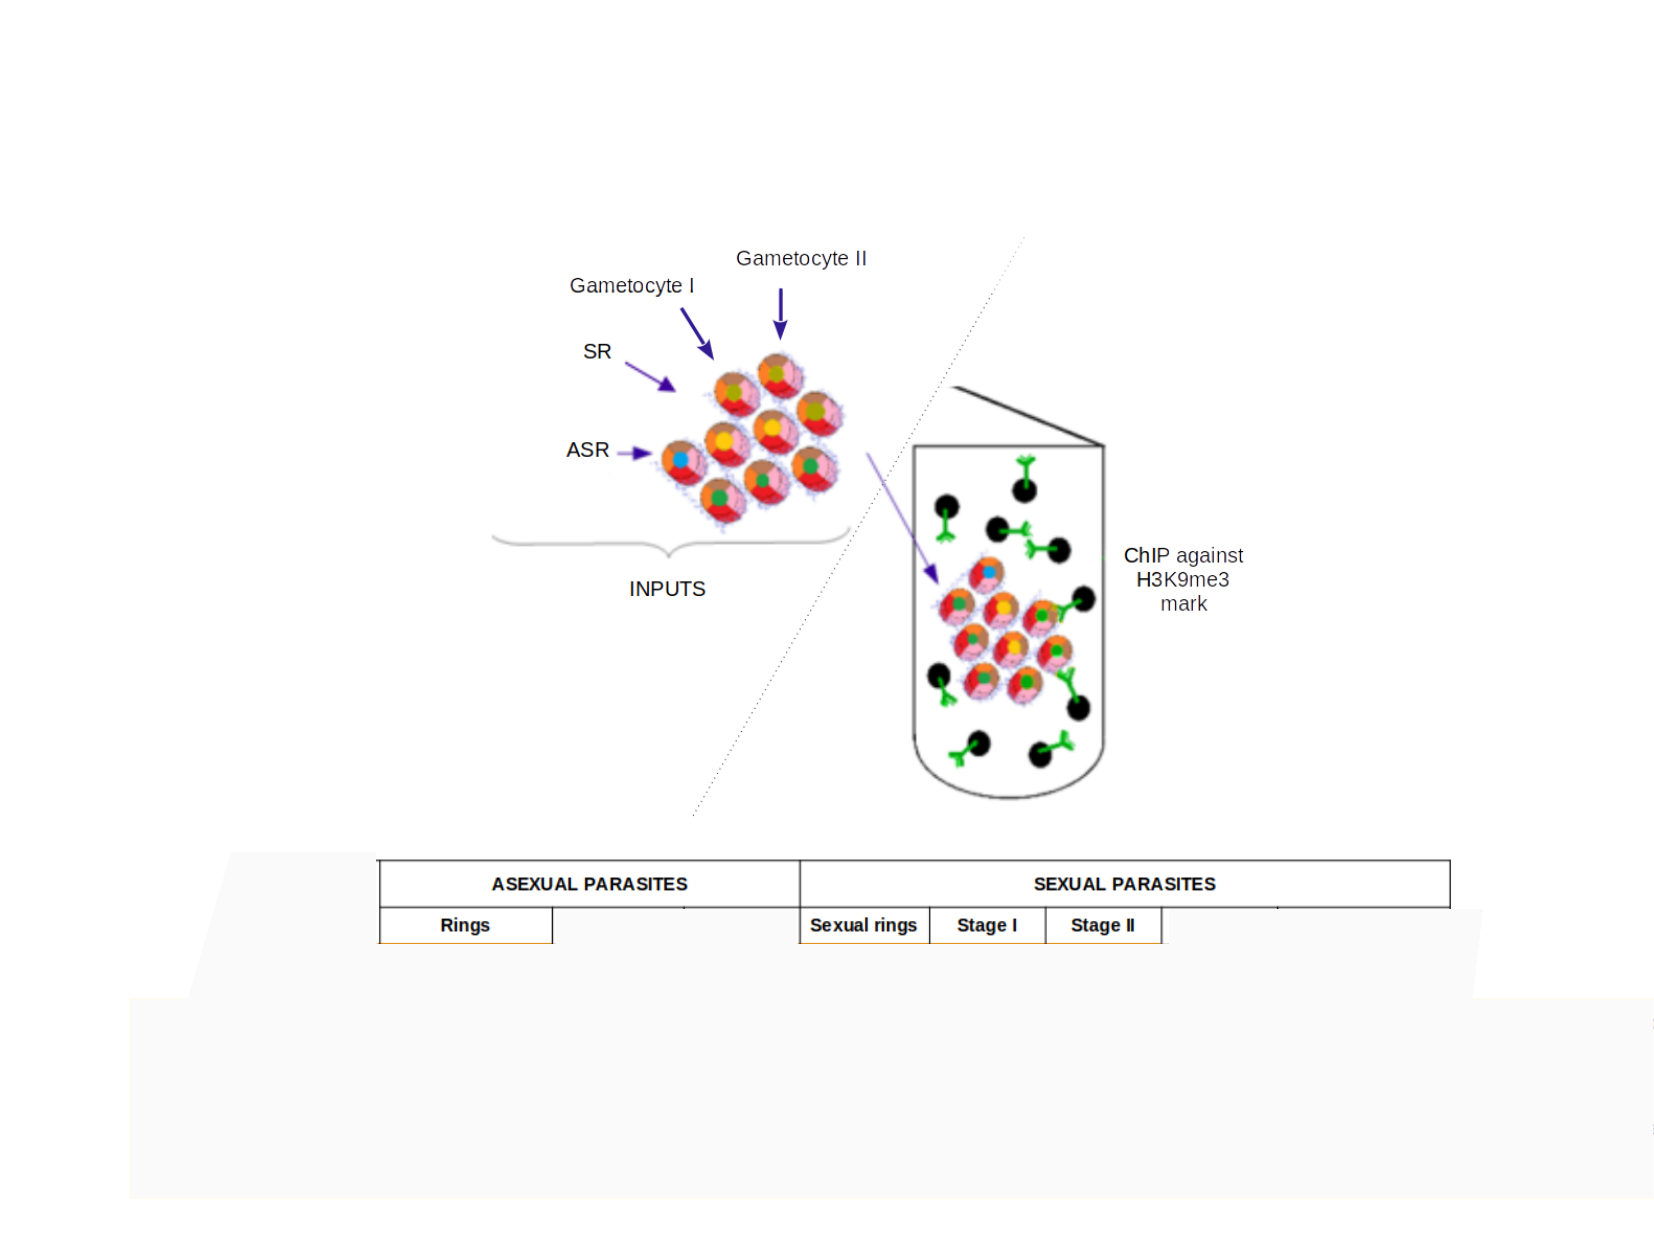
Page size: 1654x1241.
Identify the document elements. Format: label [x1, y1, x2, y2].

picture [376, 852, 1654, 998]
picture [396, 234, 1264, 821]
text_box [129, 852, 1654, 1199]
